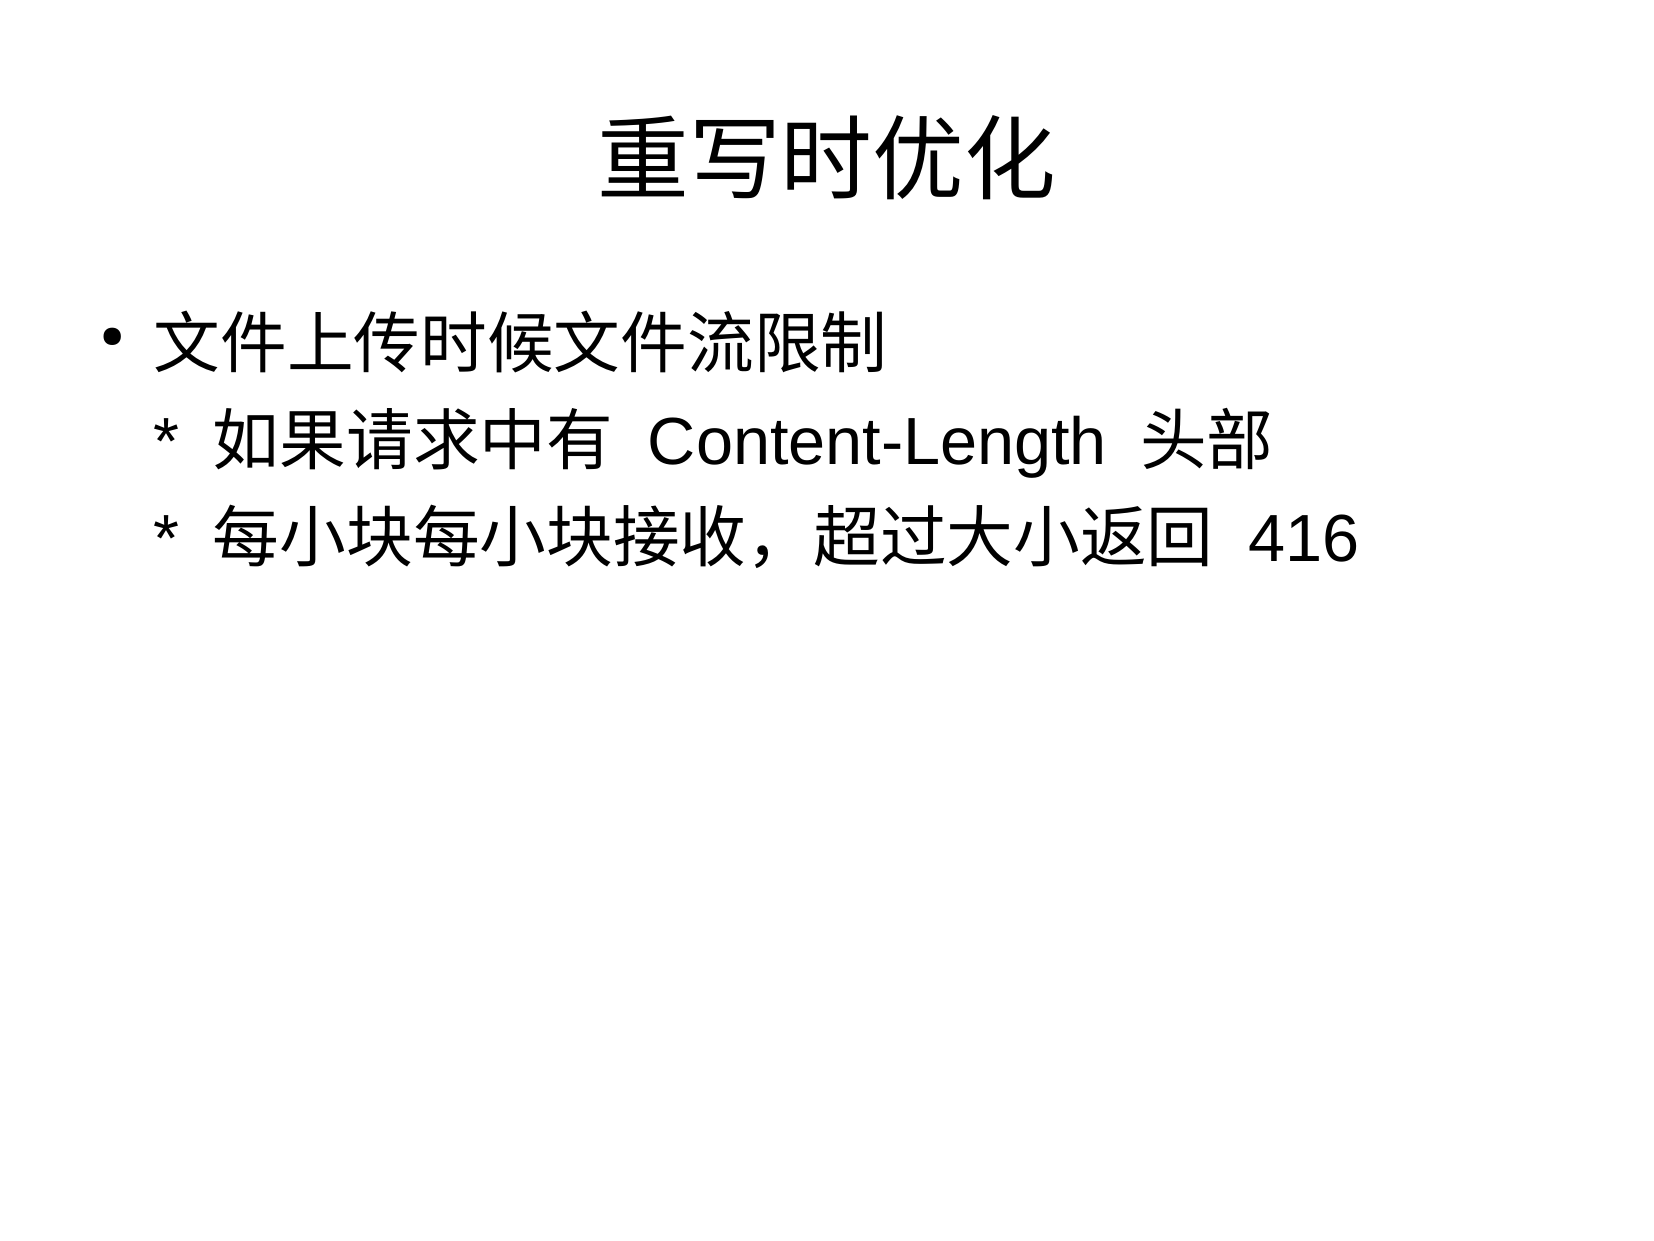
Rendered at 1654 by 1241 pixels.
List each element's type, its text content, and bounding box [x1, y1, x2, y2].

list 文件上传时候文件流限制 * 如果请求中有 Content-Length 头部 * 每小块每小块接收，超过大小返回 416 [82, 290, 1571, 1010]
title 重写时优化 [82, 49, 1571, 257]
